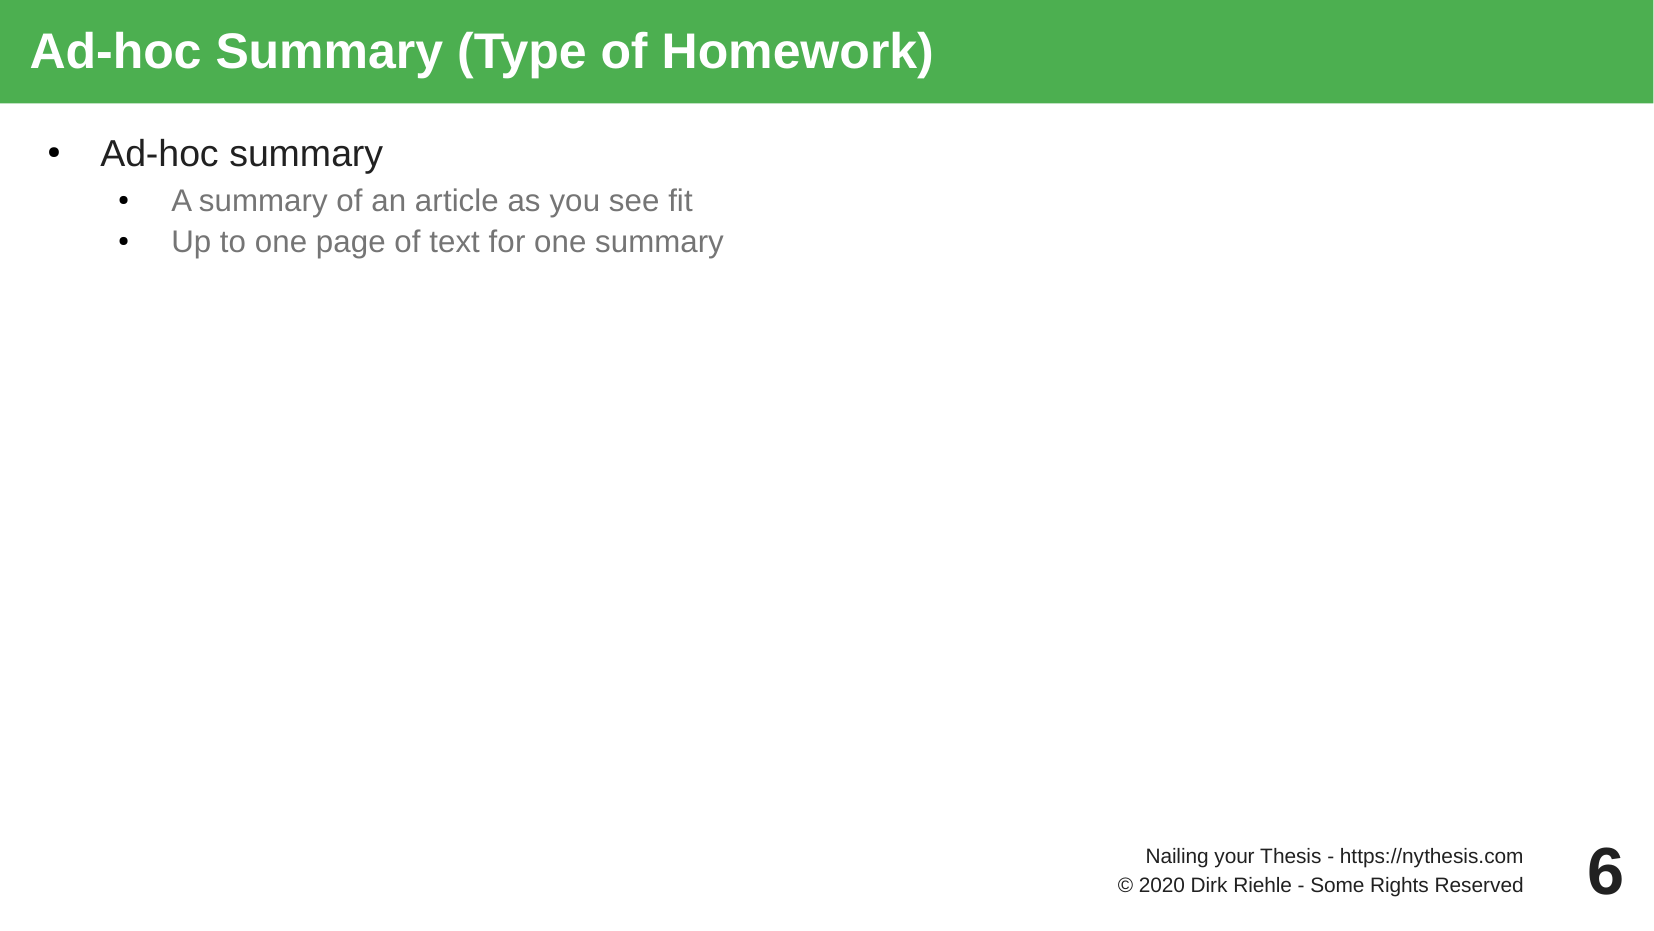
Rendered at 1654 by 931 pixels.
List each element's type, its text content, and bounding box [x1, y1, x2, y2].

list Ad-hoc summary A summary of an article as you see fit Up to one page of text for one summary [29, 132, 1625, 813]
title Ad-hoc Summary (Type of Homework) [0, 0, 1654, 104]
